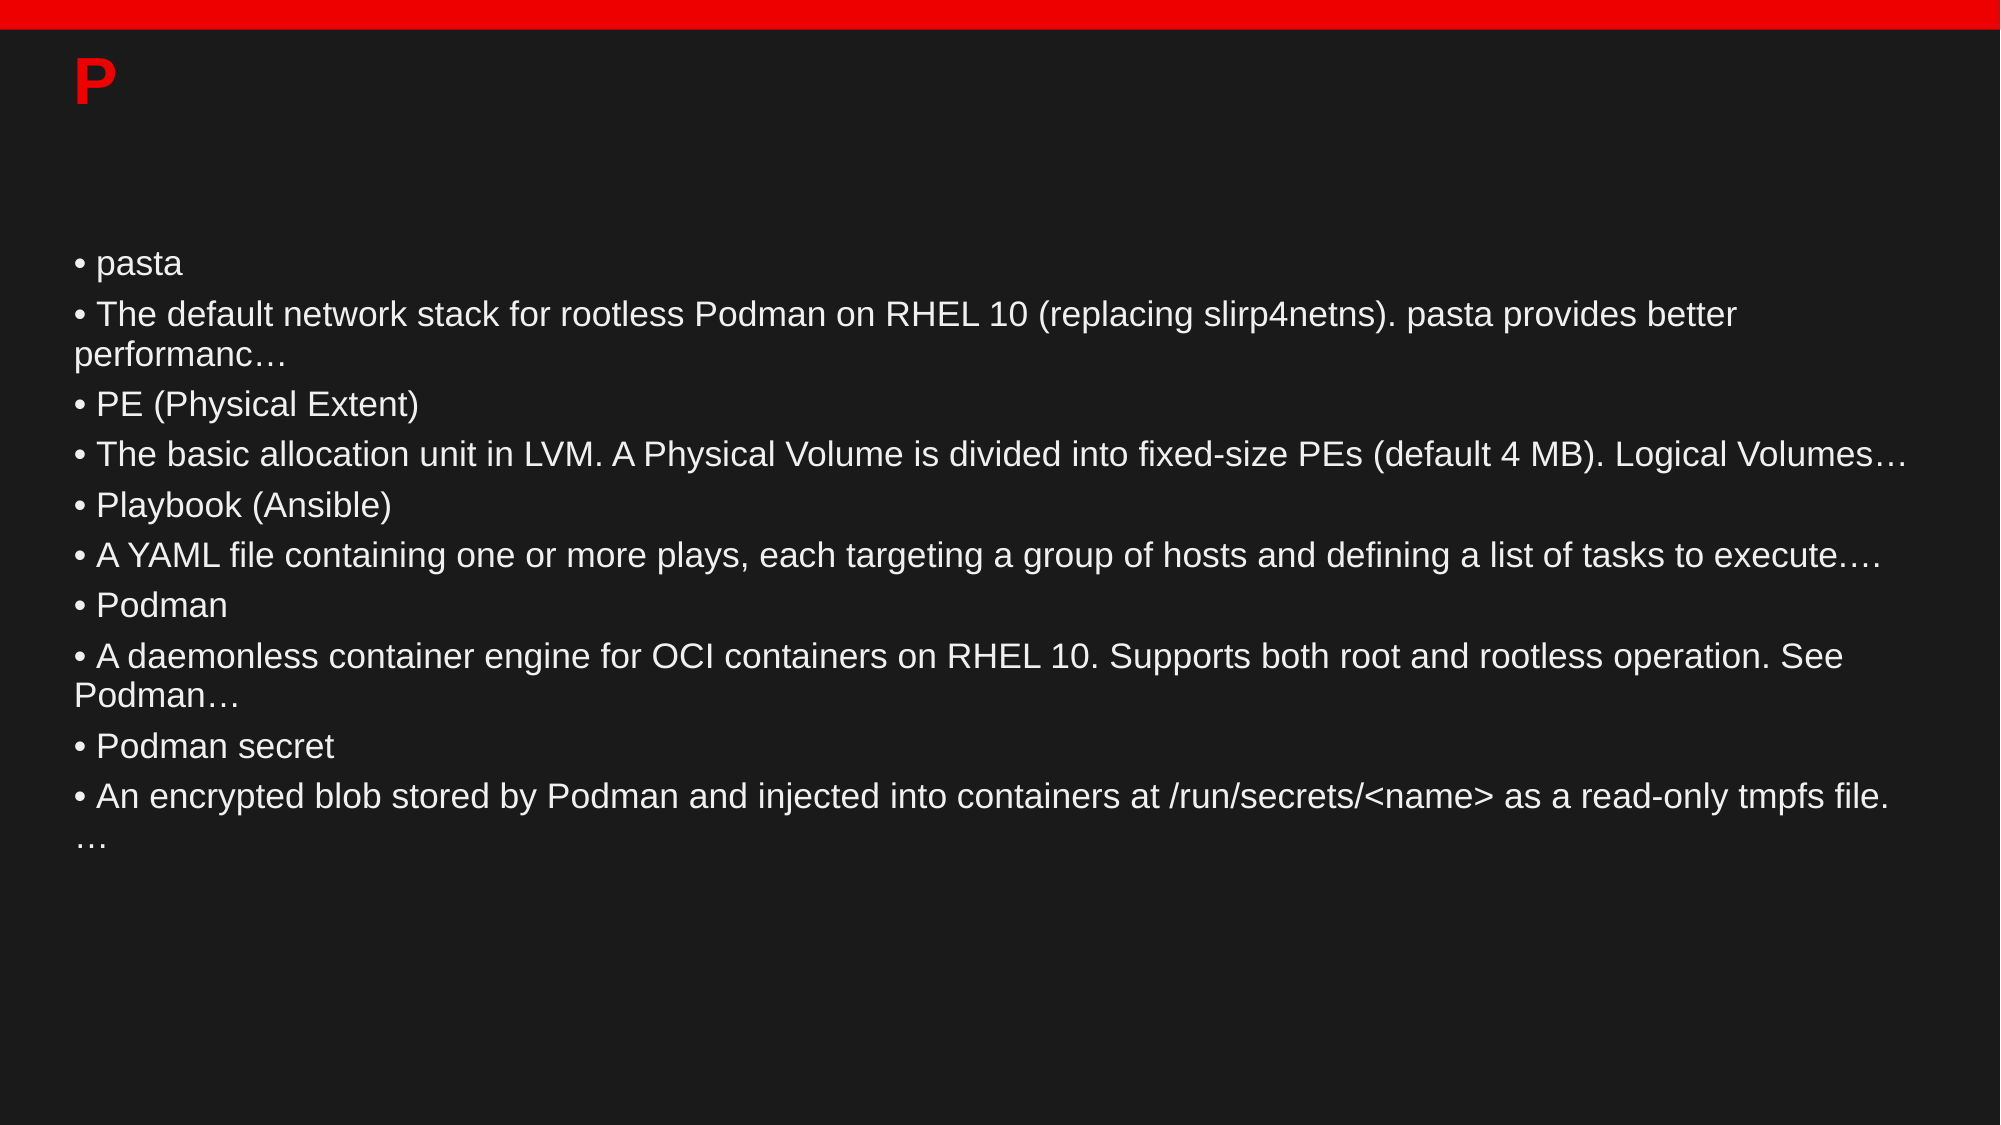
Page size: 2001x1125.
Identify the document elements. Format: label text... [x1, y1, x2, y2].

text_box P [59, 36, 1942, 208]
text_box [0, 0, 2001, 30]
text_box • pasta • The default network stack for rootless Podman on RHEL 10 (replacing slirp4netns). pasta provides better performanc… • PE (Physical Extent) • The basic allocation unit in LVM. A Physical Volume is divided into fixed-size PEs (default 4 MB). Logical Volumes… • Playbook (Ansible) • A YAML file containing one or more plays, each targeting a group of hosts and defining a list of tasks to execute.… • Podman • A daemonless container engine for OCI containers on RHEL 10. Supports both root and rootless operation. See Podman… • Podman secret • An encrypted blob stored by Podman and injected into containers at /run/secrets/<name> as a read-only tmpfs file. … [59, 236, 1942, 1037]
